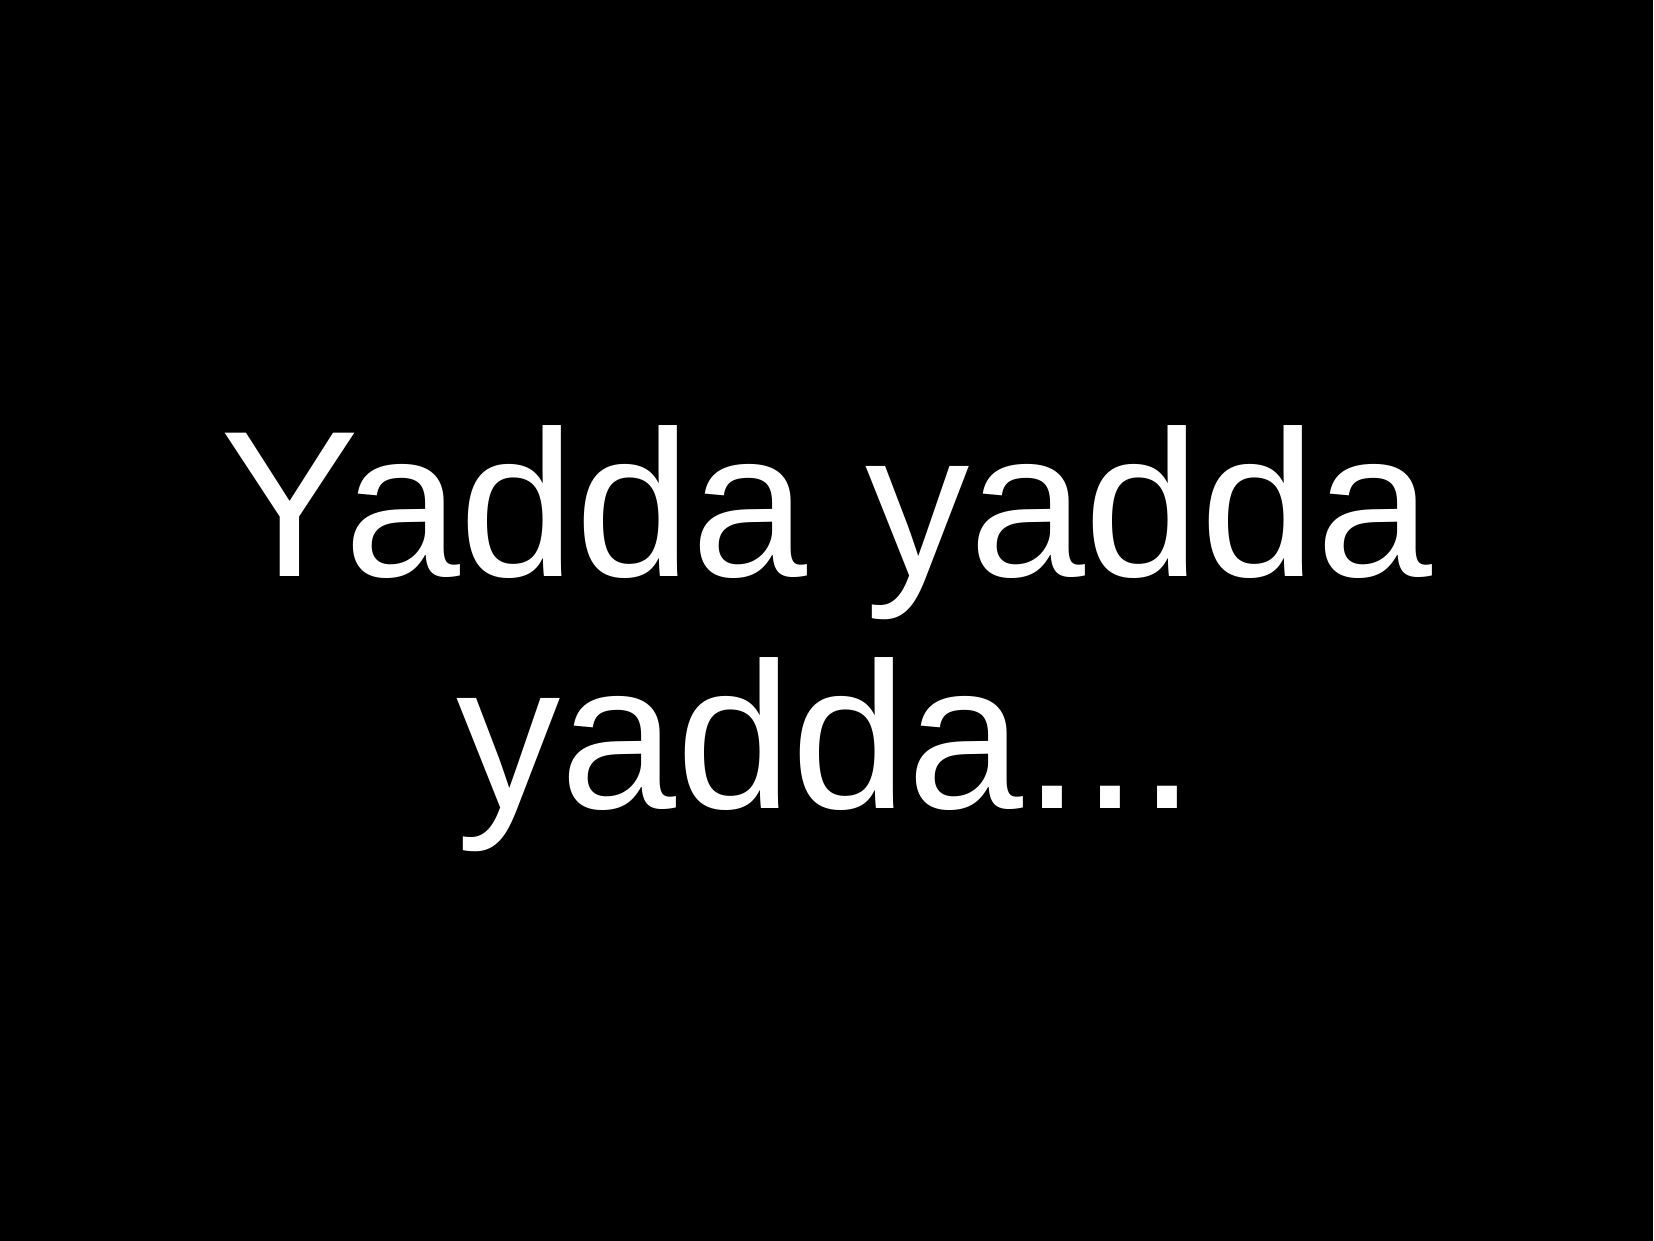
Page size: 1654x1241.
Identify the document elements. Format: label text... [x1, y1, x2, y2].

title Yadda yadda yadda... [82, 101, 1571, 1140]
